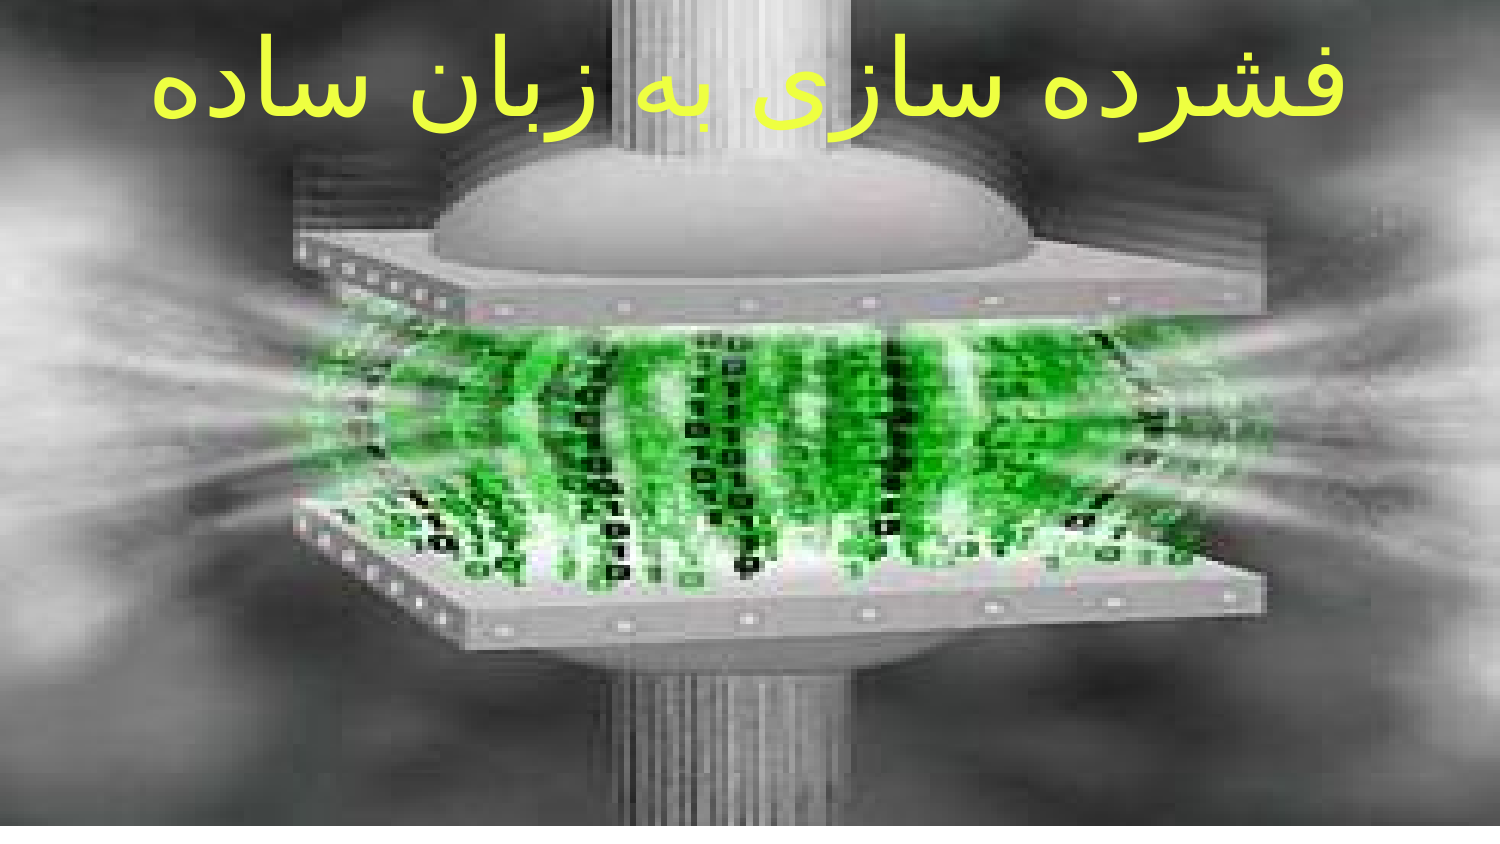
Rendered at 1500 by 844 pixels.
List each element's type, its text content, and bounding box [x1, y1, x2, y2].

picture [0, 0, 1500, 826]
title فشرده سازی به زبان ساده [51, 0, 1449, 153]
